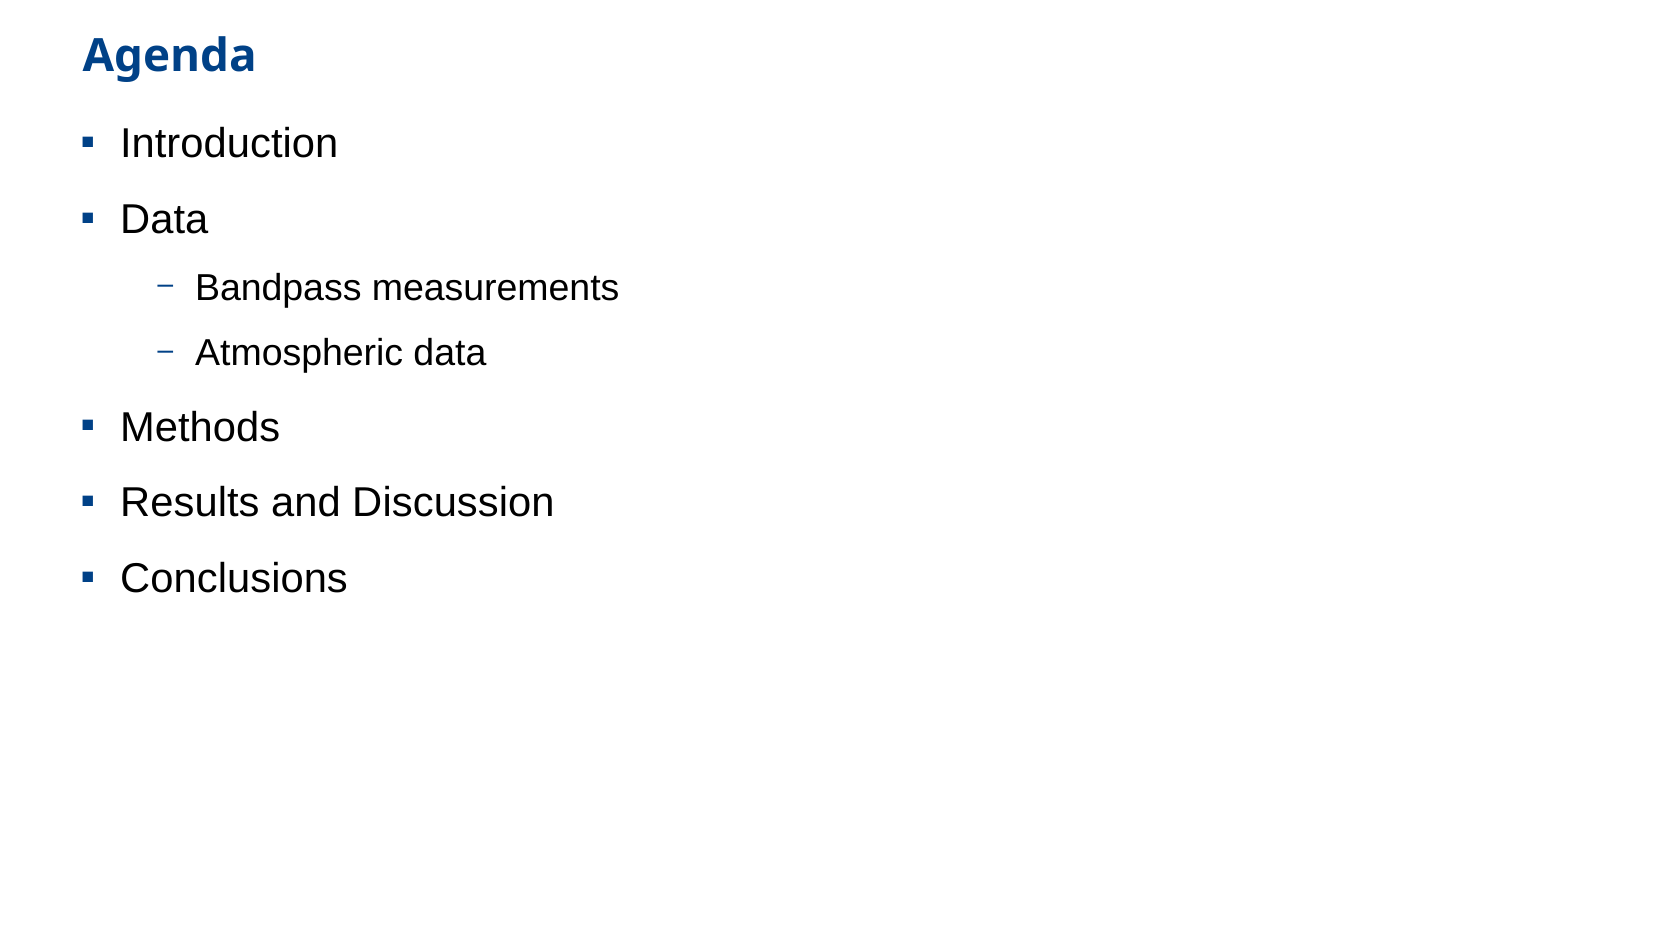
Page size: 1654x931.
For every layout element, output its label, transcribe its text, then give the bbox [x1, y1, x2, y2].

title Agenda [82, 19, 1571, 88]
list Introduction Data Bandpass measurements Atmospheric data Methods Results and Discussion Conclusions [82, 120, 1571, 826]
